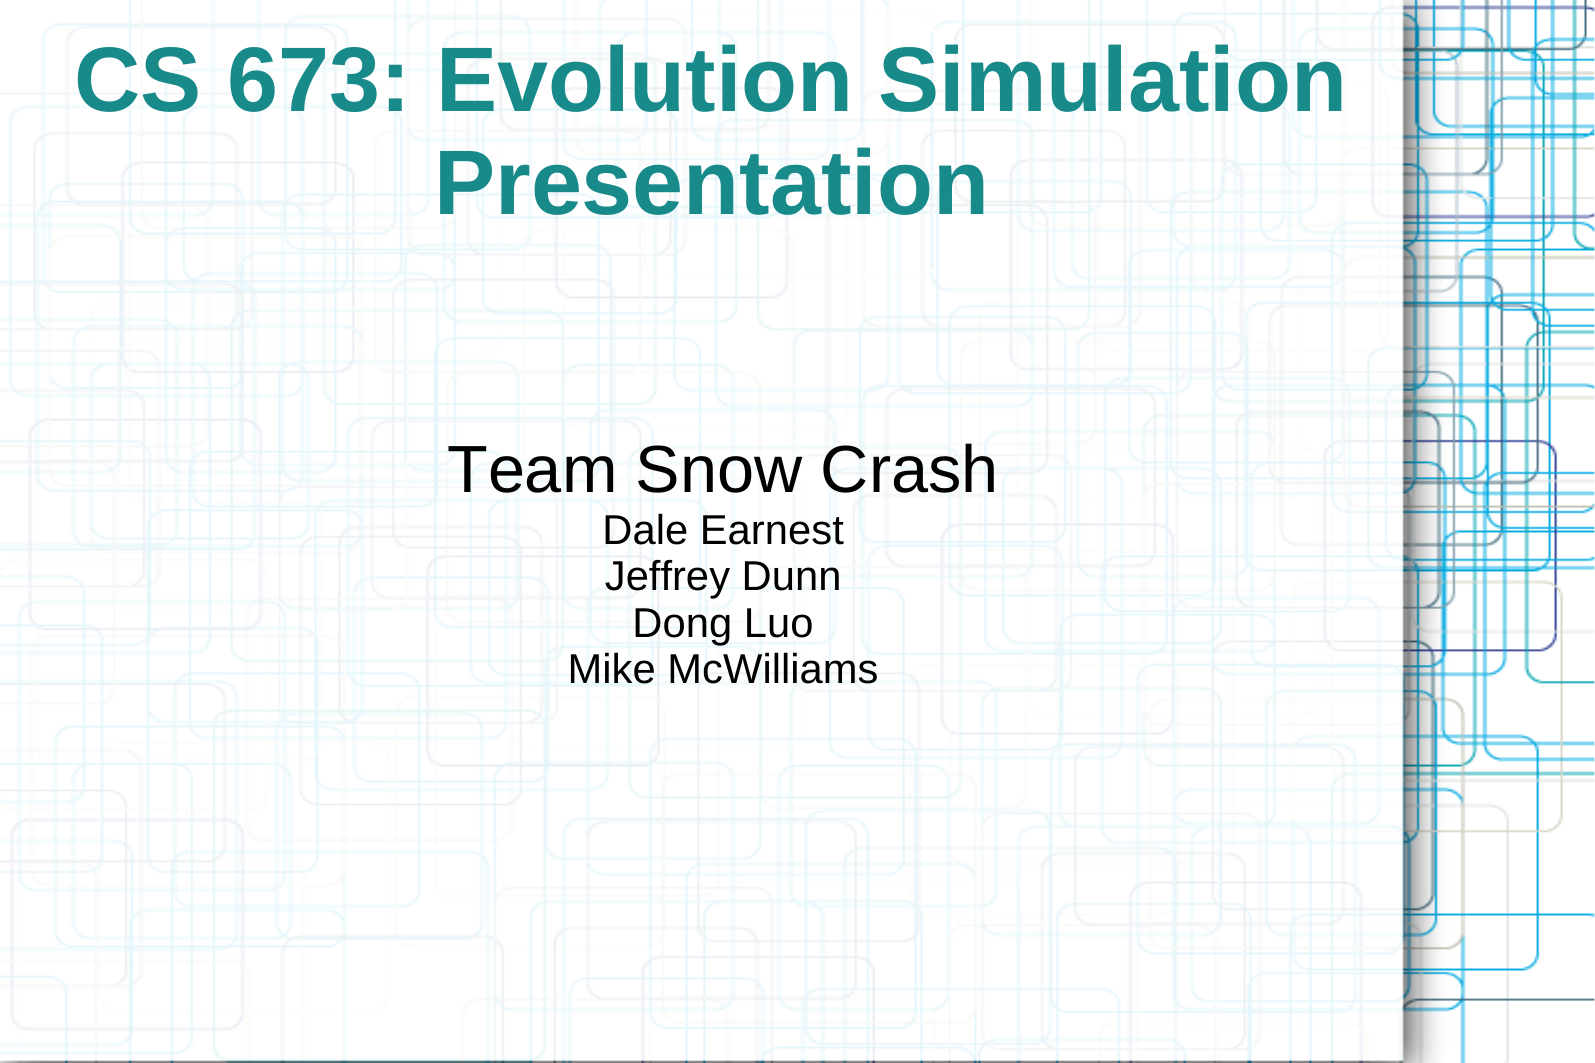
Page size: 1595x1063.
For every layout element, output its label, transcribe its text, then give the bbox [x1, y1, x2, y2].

picture [0, 0, 1595, 1063]
subtitle Team Snow Crash Dale Earnest Jeffrey Dunn Dong Luo Mike McWilliams [79, 248, 1367, 951]
title CS 673: Evolution Simulation Presentation [56, 28, 1367, 234]
